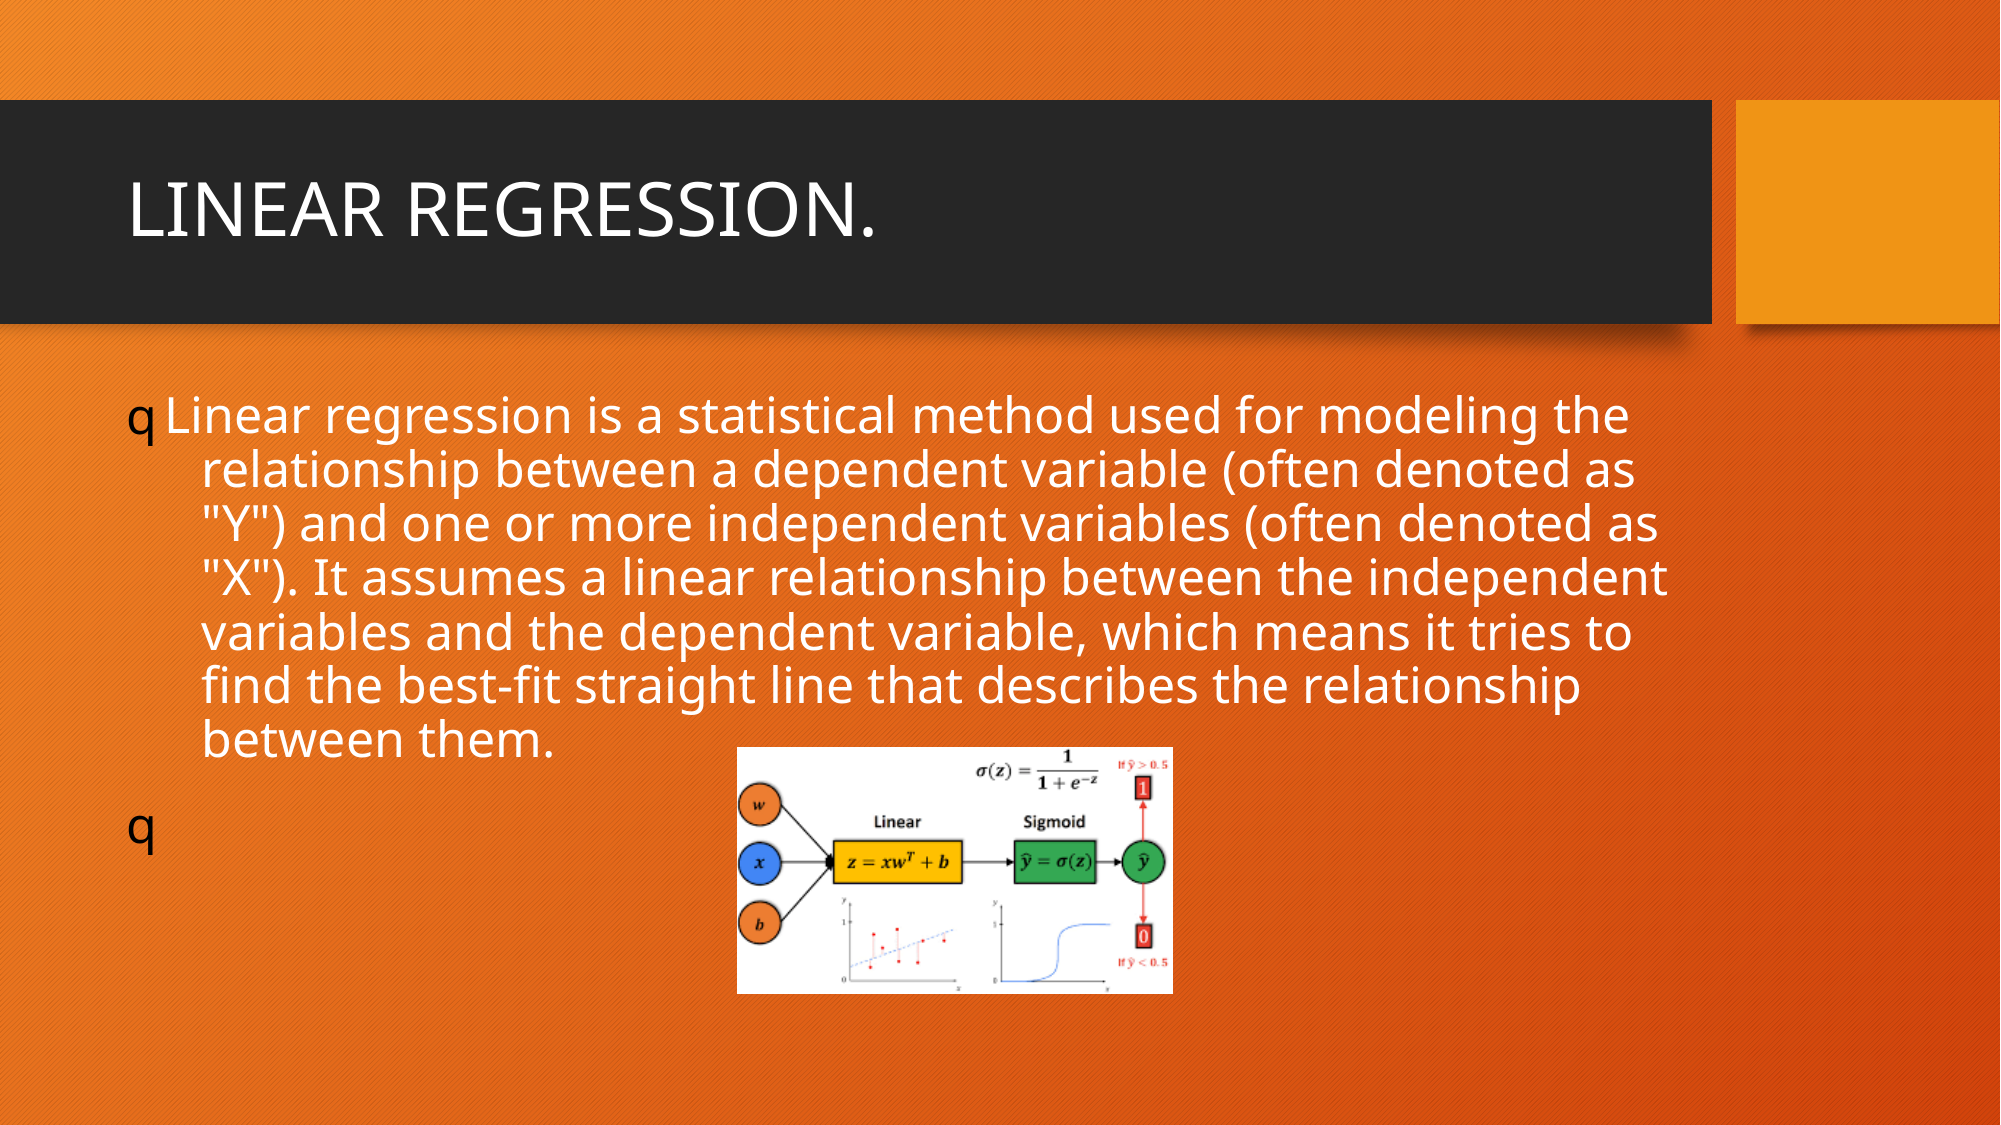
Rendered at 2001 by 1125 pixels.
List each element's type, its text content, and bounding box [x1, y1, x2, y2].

title LINEAR REGRESSION. [111, 123, 1689, 301]
list Linear regression is a statistical method used for modeling the relationship between a dependent variable (often denoted as "Y") and one or more independent variables (often denoted as "X"). It assumes a linear relationship between the independent variables and the dependent variable, which means it tries to find the best-fit straight line that describes the relationship between them. [111, 383, 1689, 974]
picture [737, 747, 1173, 994]
